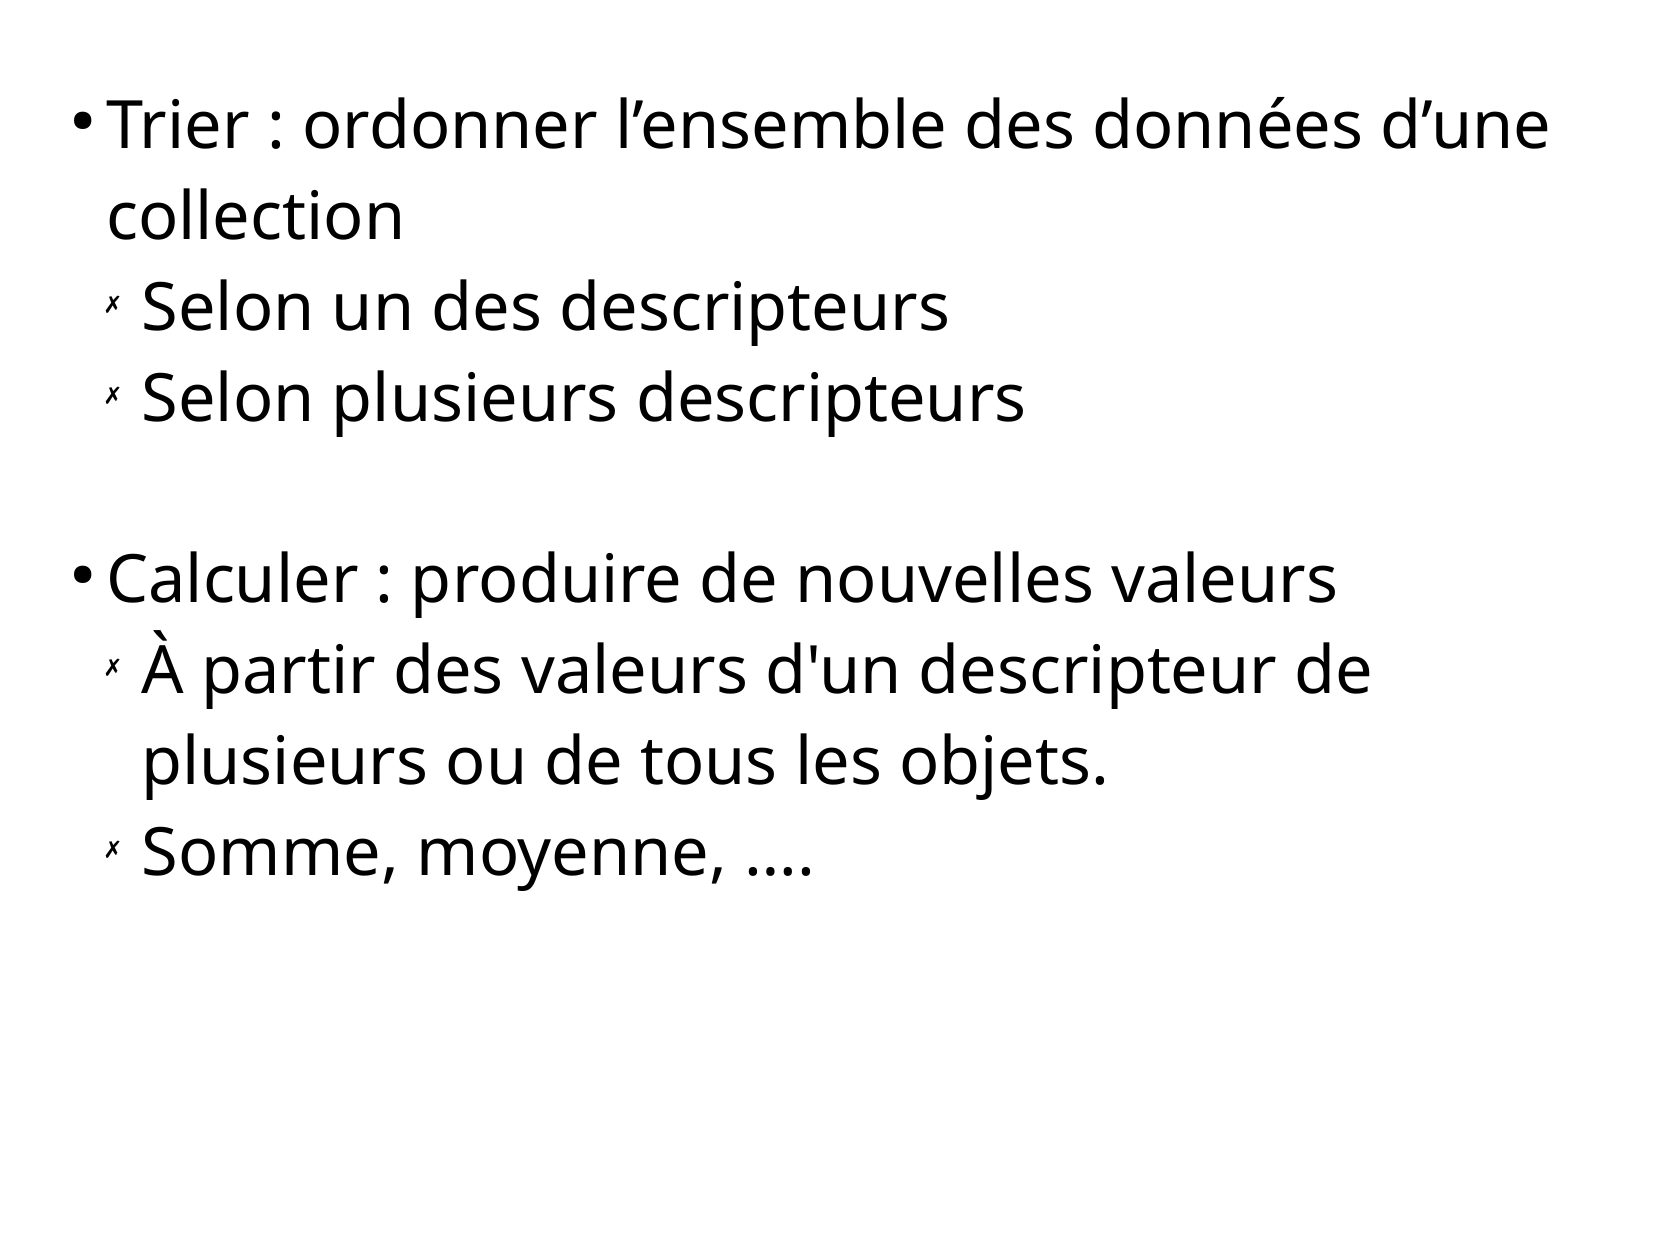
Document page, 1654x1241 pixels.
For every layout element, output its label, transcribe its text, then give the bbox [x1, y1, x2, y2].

subtitle Trier : ordonner l’ensemble des données d’une collection Selon un des descripteurs Selon plusieurs descripteurs Calculer : produire de nouvelles valeurs À partir des valeurs d'un descripteur de plusieurs ou de tous les objets. Somme, moyenne, …. [70, 47, 1559, 1107]
